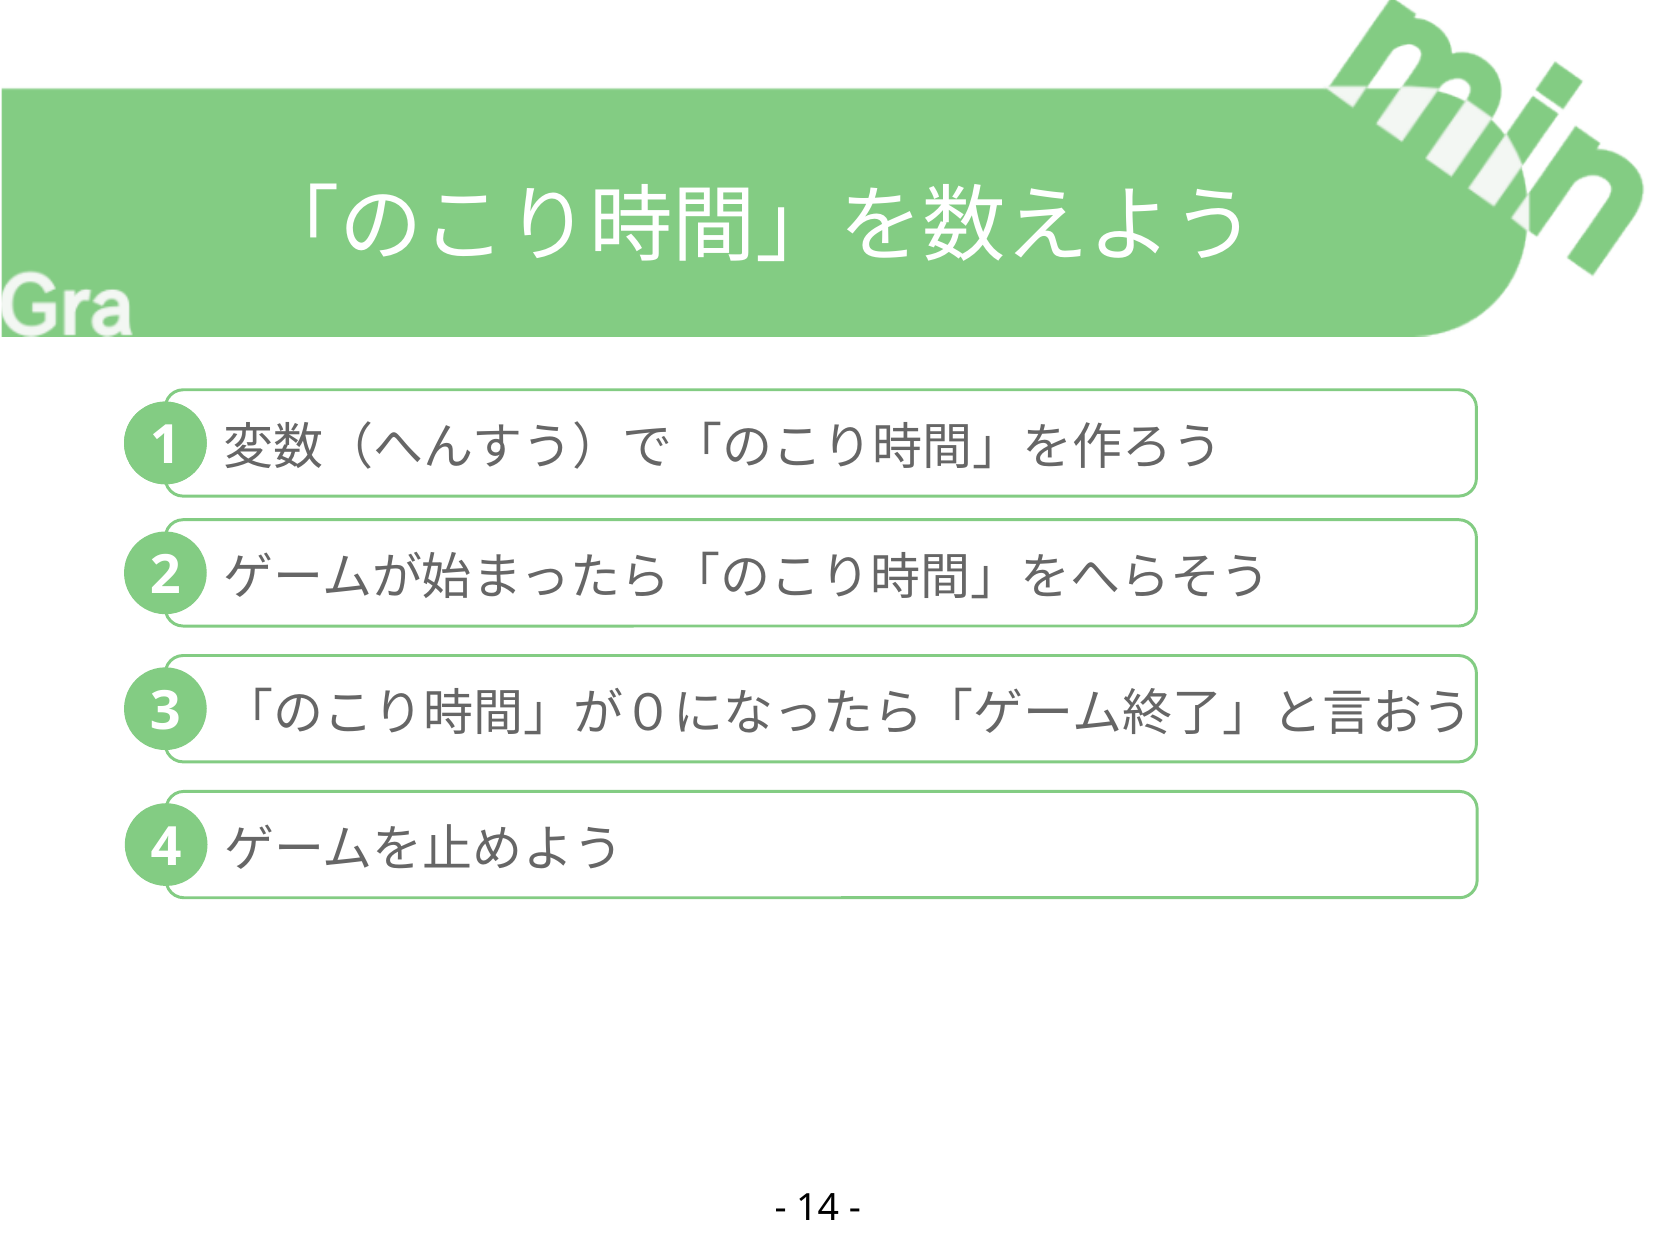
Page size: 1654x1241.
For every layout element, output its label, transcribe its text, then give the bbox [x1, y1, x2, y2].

text_box 「のこり時間」が０になったら「ゲーム終了」と言おう [166, 655, 1477, 762]
picture [1, 0, 1654, 337]
text_box 1 [124, 401, 207, 485]
title 「のこり時間」を数えよう [11, 113, 1501, 324]
text_box - 14 - [759, 1173, 894, 1241]
text_box 3 [124, 667, 207, 751]
text_box 変数（へんすう）で「のこり時間」を作ろう [166, 389, 1477, 497]
text_box ゲームを止めよう [167, 791, 1478, 898]
text_box ゲームが始まったら「のこり時間」をへらそう [166, 519, 1477, 627]
text_box 4 [124, 803, 208, 886]
text_box 2 [124, 531, 207, 615]
